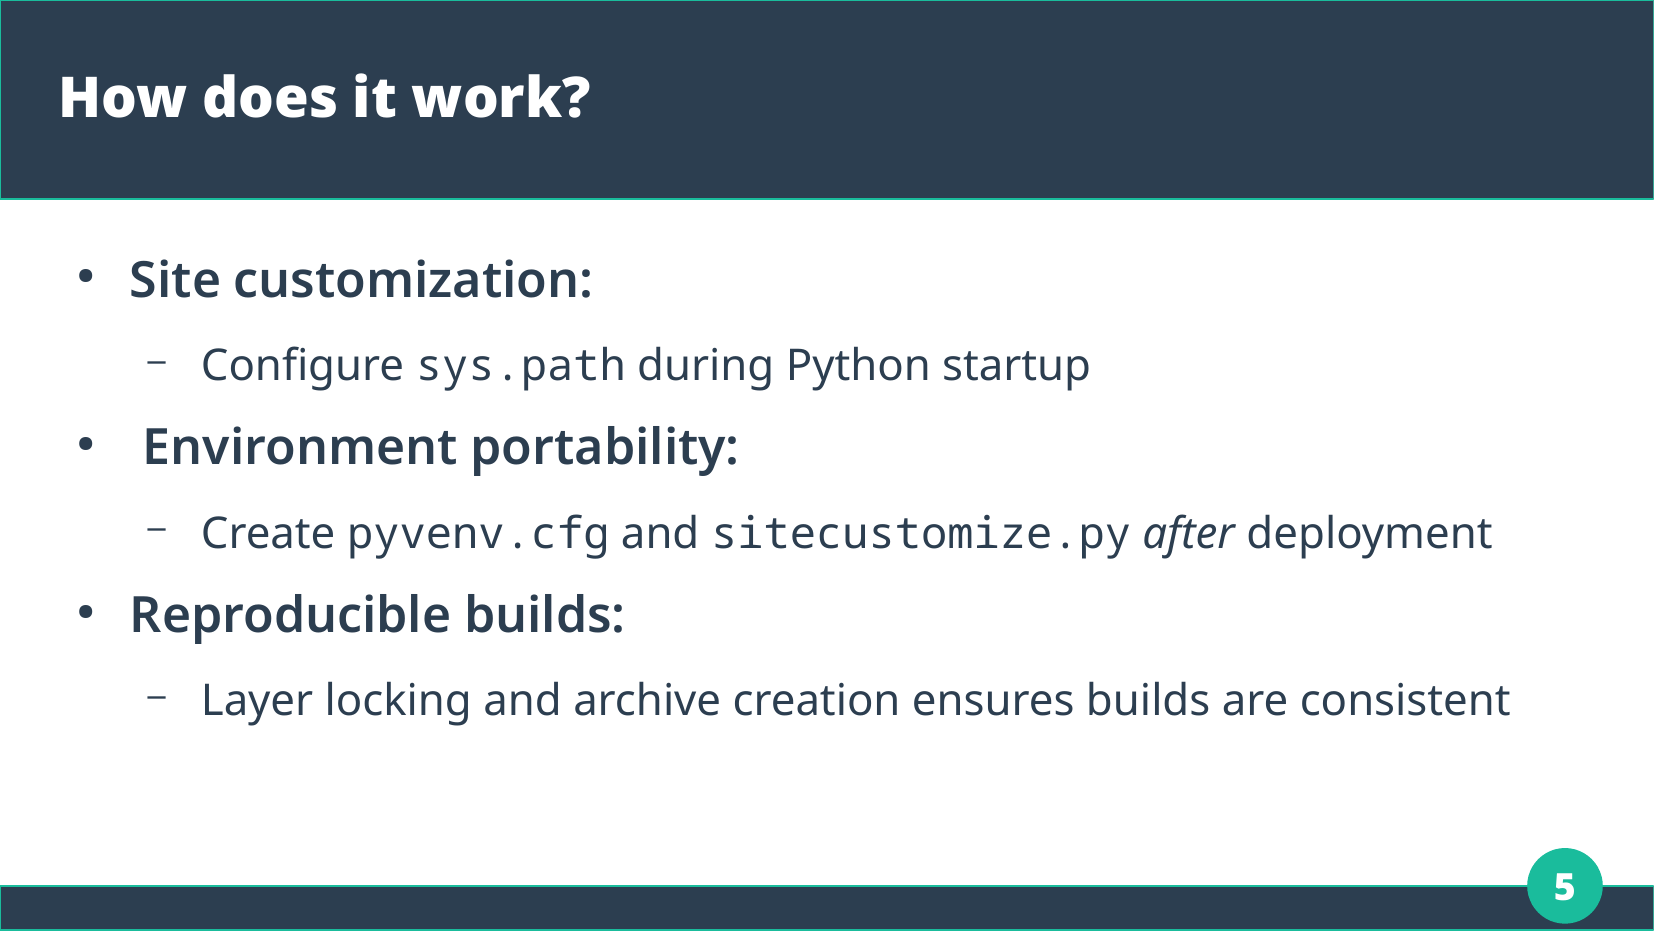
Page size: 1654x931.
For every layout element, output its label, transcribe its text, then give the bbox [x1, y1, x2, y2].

title How does it work? [59, 37, 1595, 156]
list Site customization: Configure sys.path during Python startup Environment portability: Create pyvenv.cfg and sitecustomize.py after deployment Reproducible builds: Layer locking and archive creation ensures builds are consistent [59, 243, 1595, 864]
